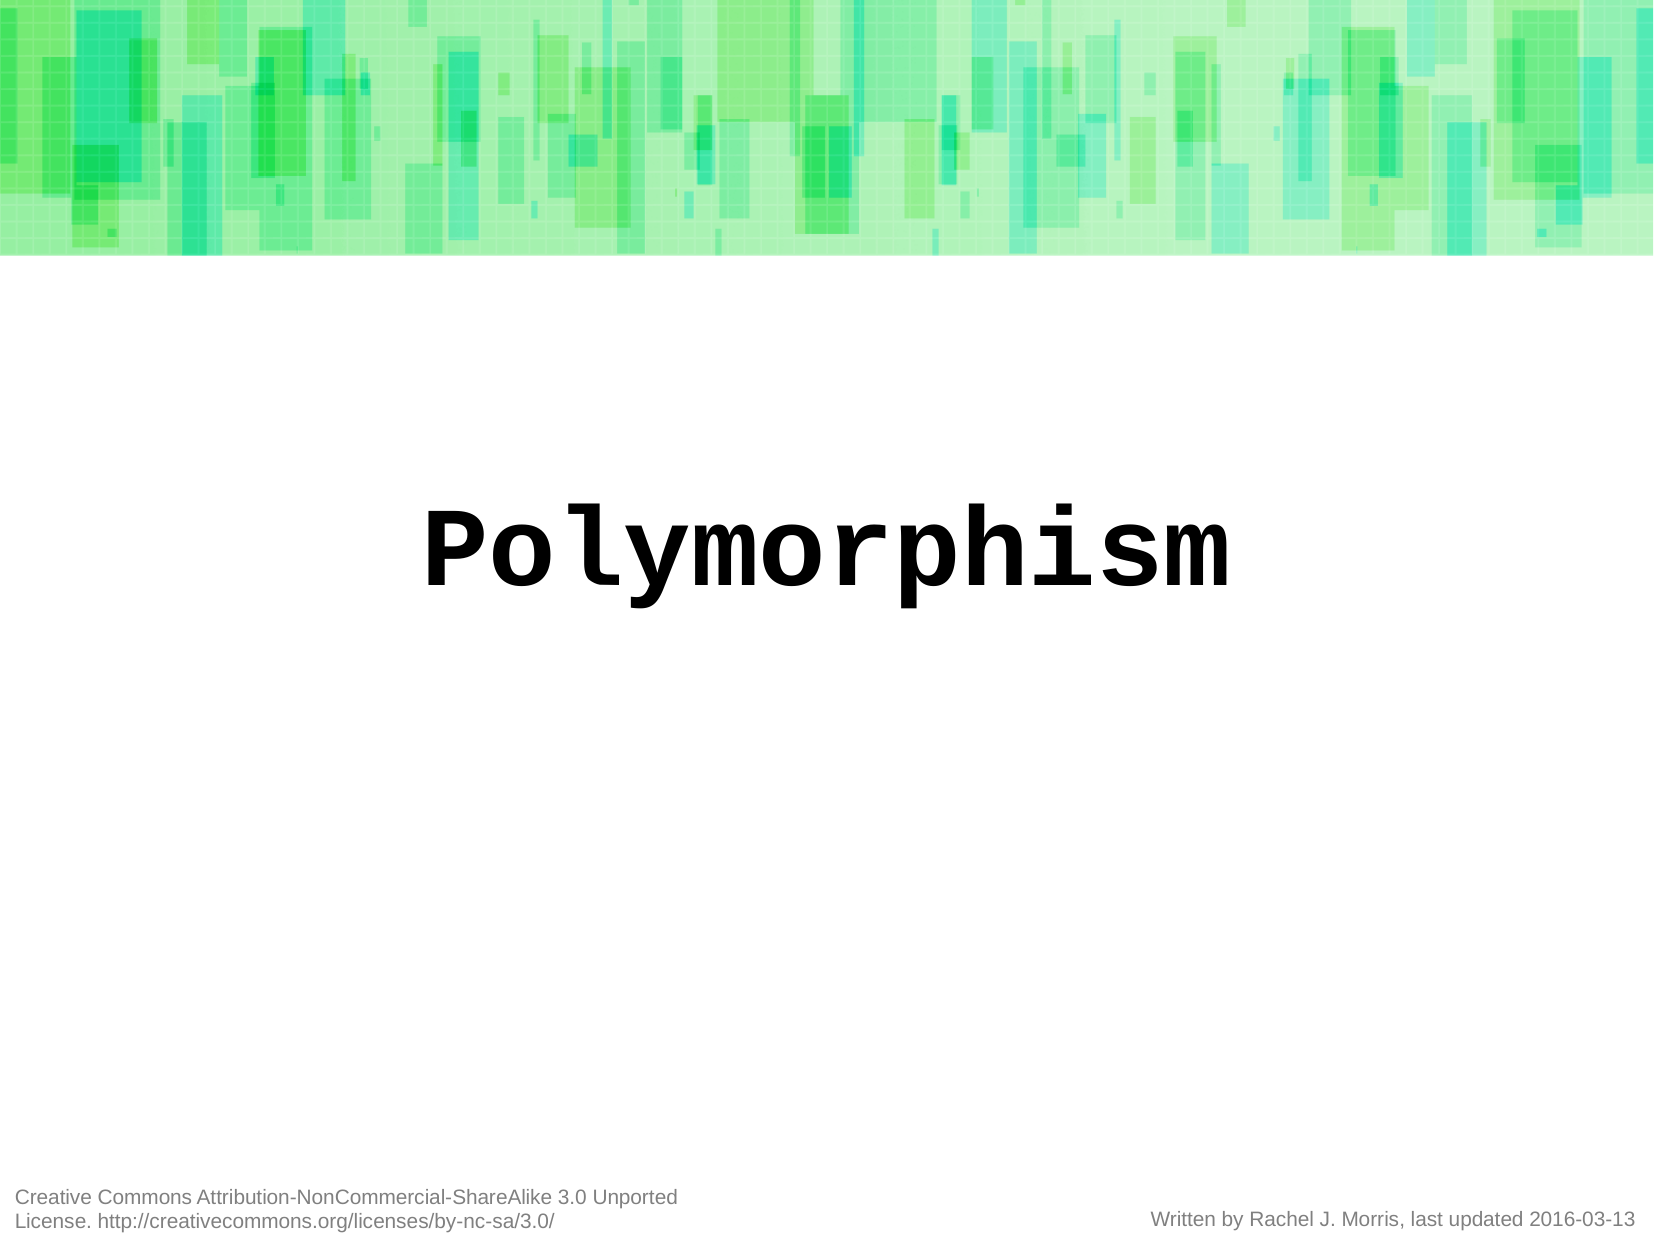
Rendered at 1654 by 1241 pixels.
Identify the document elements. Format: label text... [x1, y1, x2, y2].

text_box Written by Rachel J. Morris, last updated 2016-03-13 [840, 1200, 1651, 1239]
subtitle Polymorphism [82, 285, 1571, 826]
picture [0, 0, 1654, 1241]
text_box Creative Commons Attribution-NonCommercial-ShareAlike 3.0 Unported License. http://creativecommons.org/licenses/by-nc-sa/3.0/ [0, 1178, 751, 1241]
